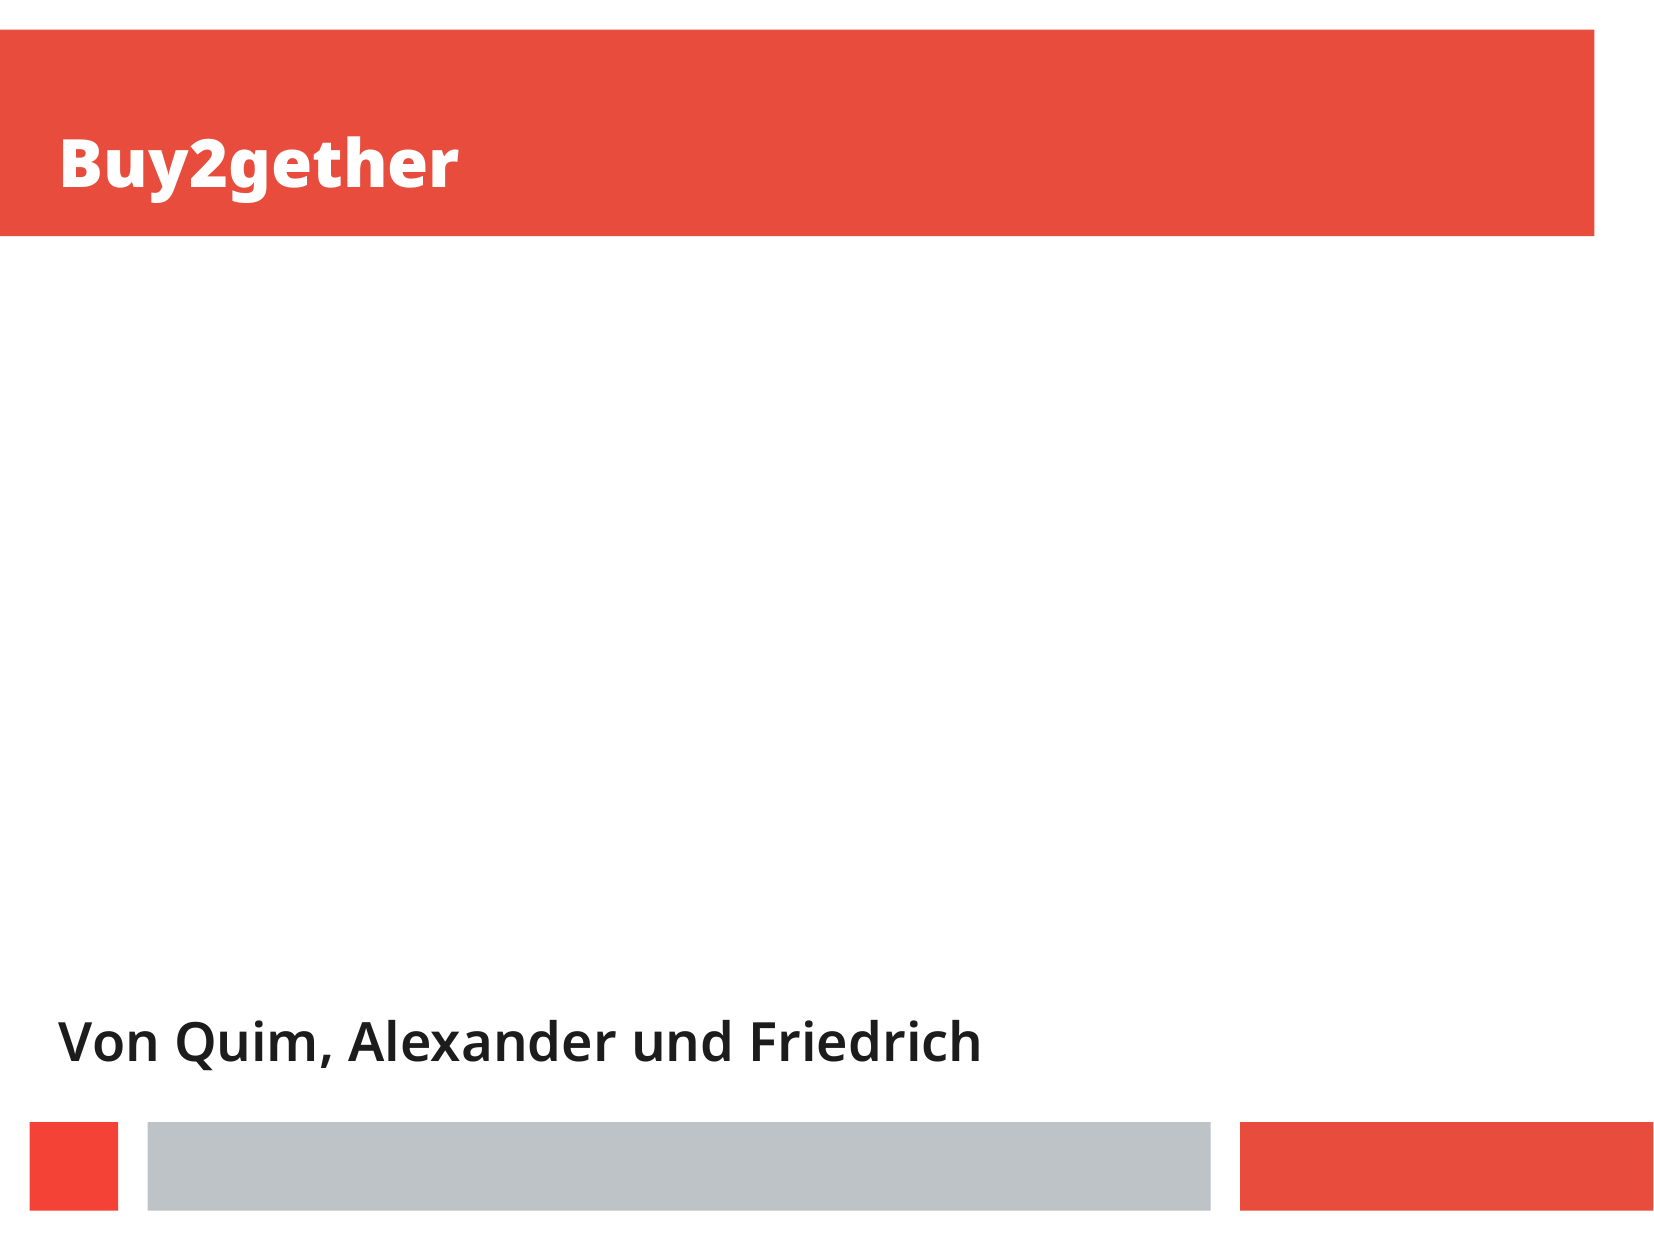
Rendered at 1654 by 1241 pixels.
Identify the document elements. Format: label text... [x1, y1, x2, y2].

list Von Quim, Alexander und Friedrich [59, 1003, 1565, 1241]
title Buy2gether [59, 59, 1595, 207]
